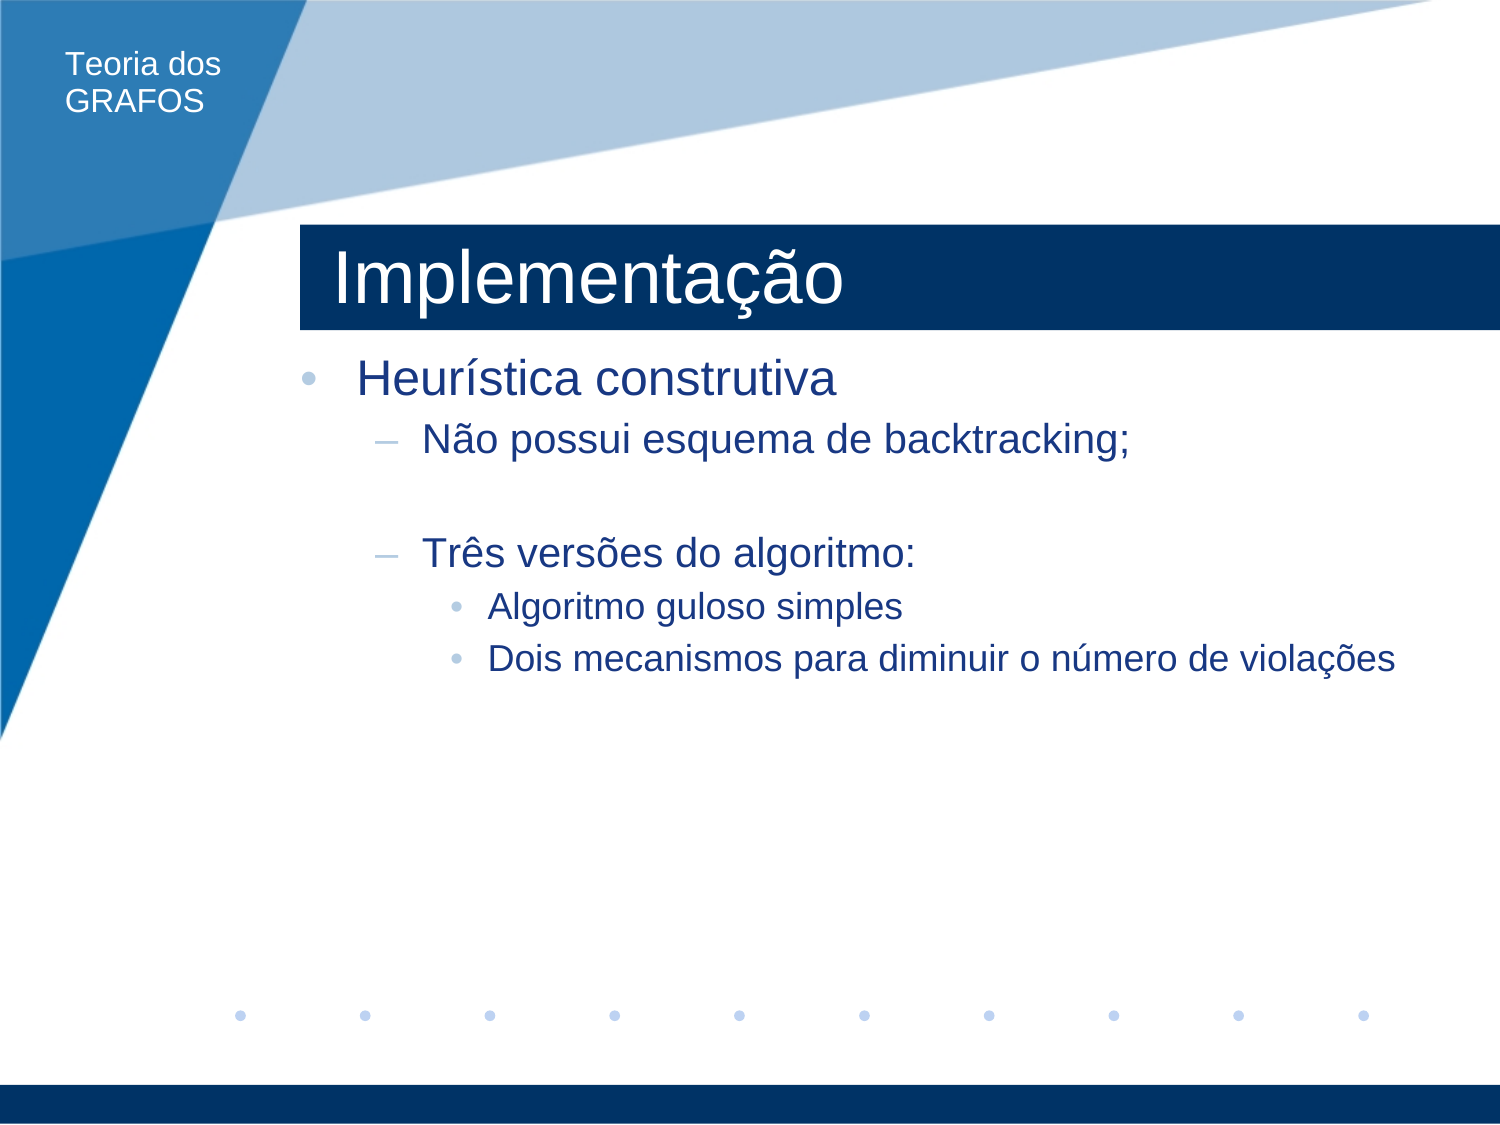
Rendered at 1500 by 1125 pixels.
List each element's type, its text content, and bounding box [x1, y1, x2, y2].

title Implementação [300, 224, 1500, 331]
list Heurística construtiva Não possui esquema de backtracking; Três versões do algoritmo: Algoritmo guloso simples Dois mecanismos para diminuir o número de violações [299, 350, 1475, 1003]
picture [0, 0, 1500, 842]
